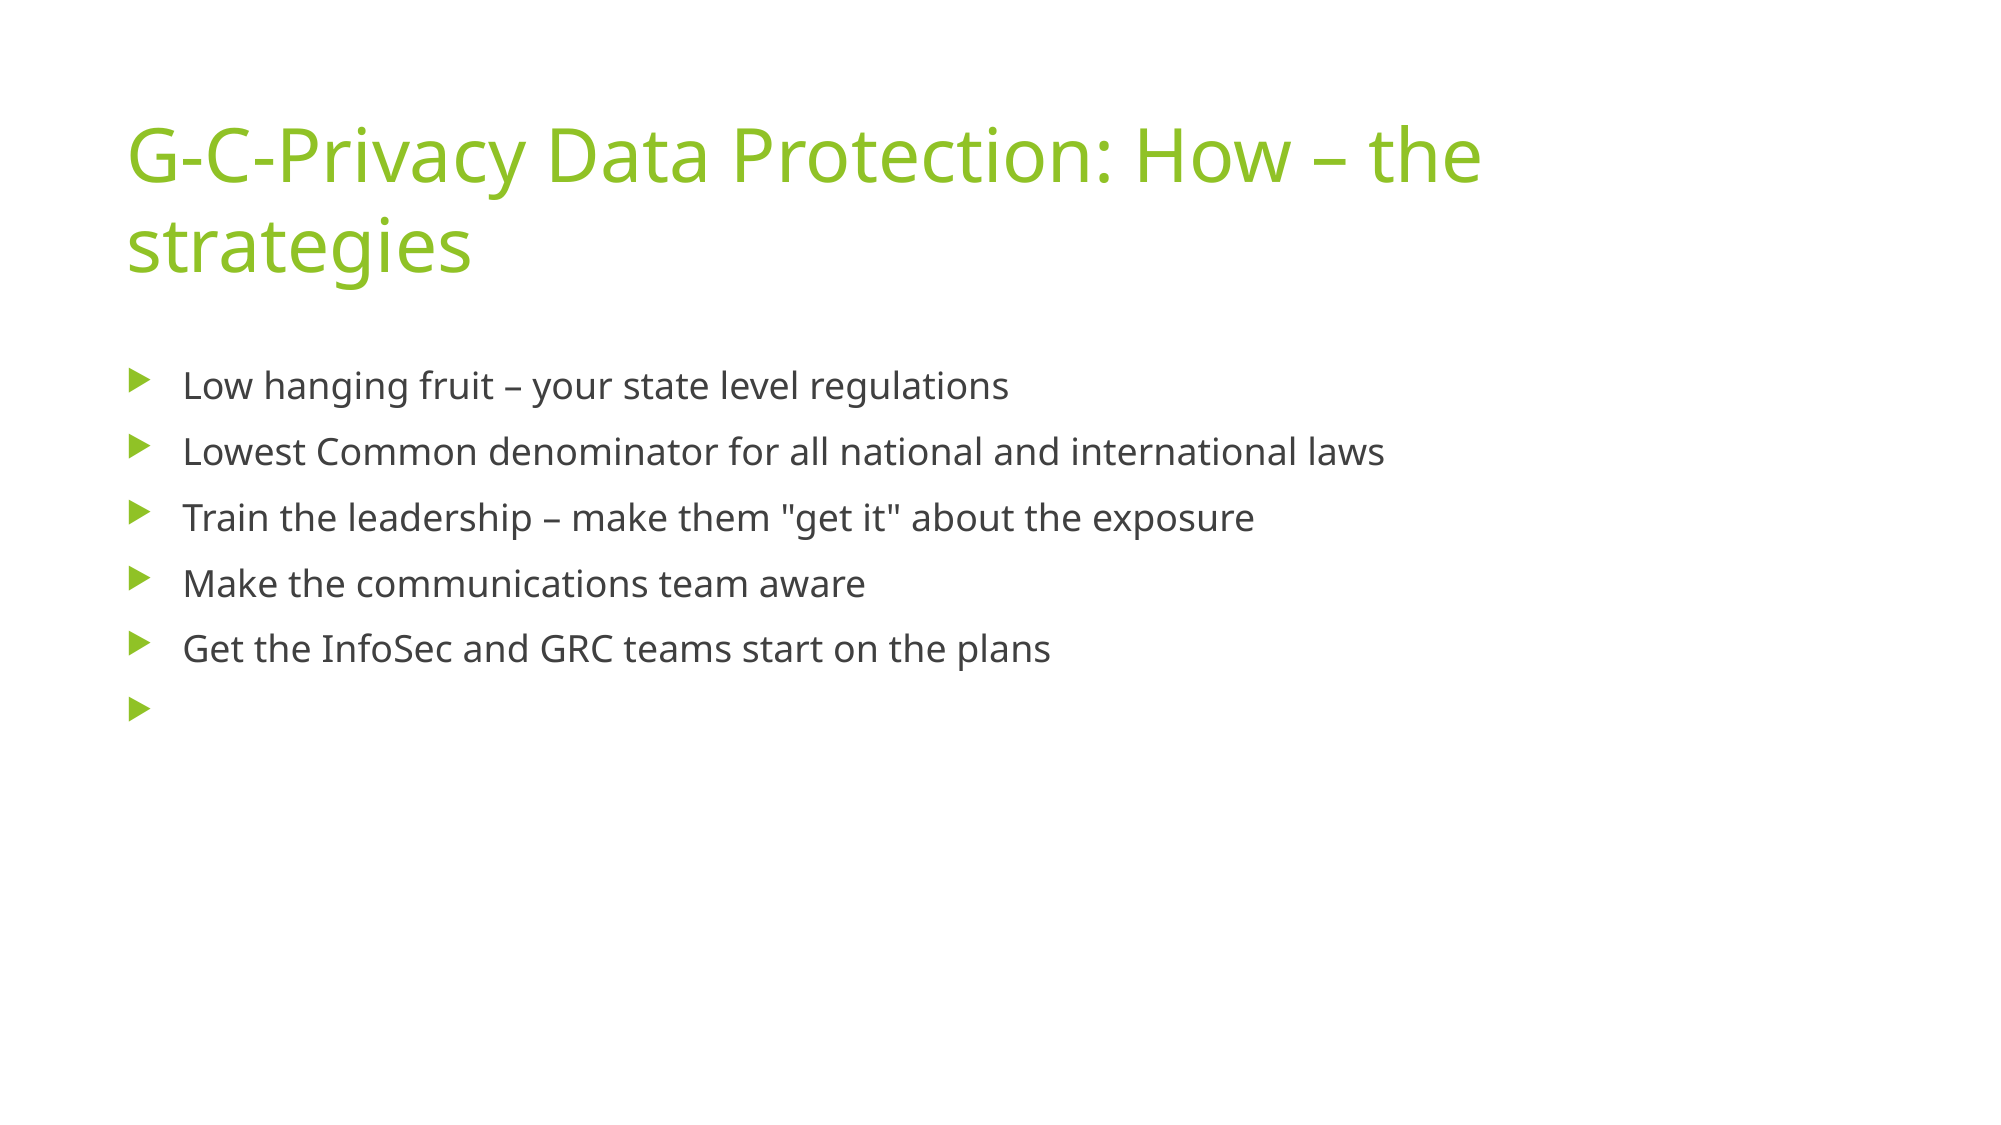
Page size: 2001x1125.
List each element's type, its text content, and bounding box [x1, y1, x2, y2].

list Low hanging fruit – your state level regulations Lowest Common denominator for all national and international laws Train the leadership – make them "get it" about the exposure Make the communications team aware Get the InfoSec and GRC teams start on the plans [111, 354, 1522, 1043]
title G-C-Privacy Data Protection: How – the strategies [111, 99, 1522, 317]
